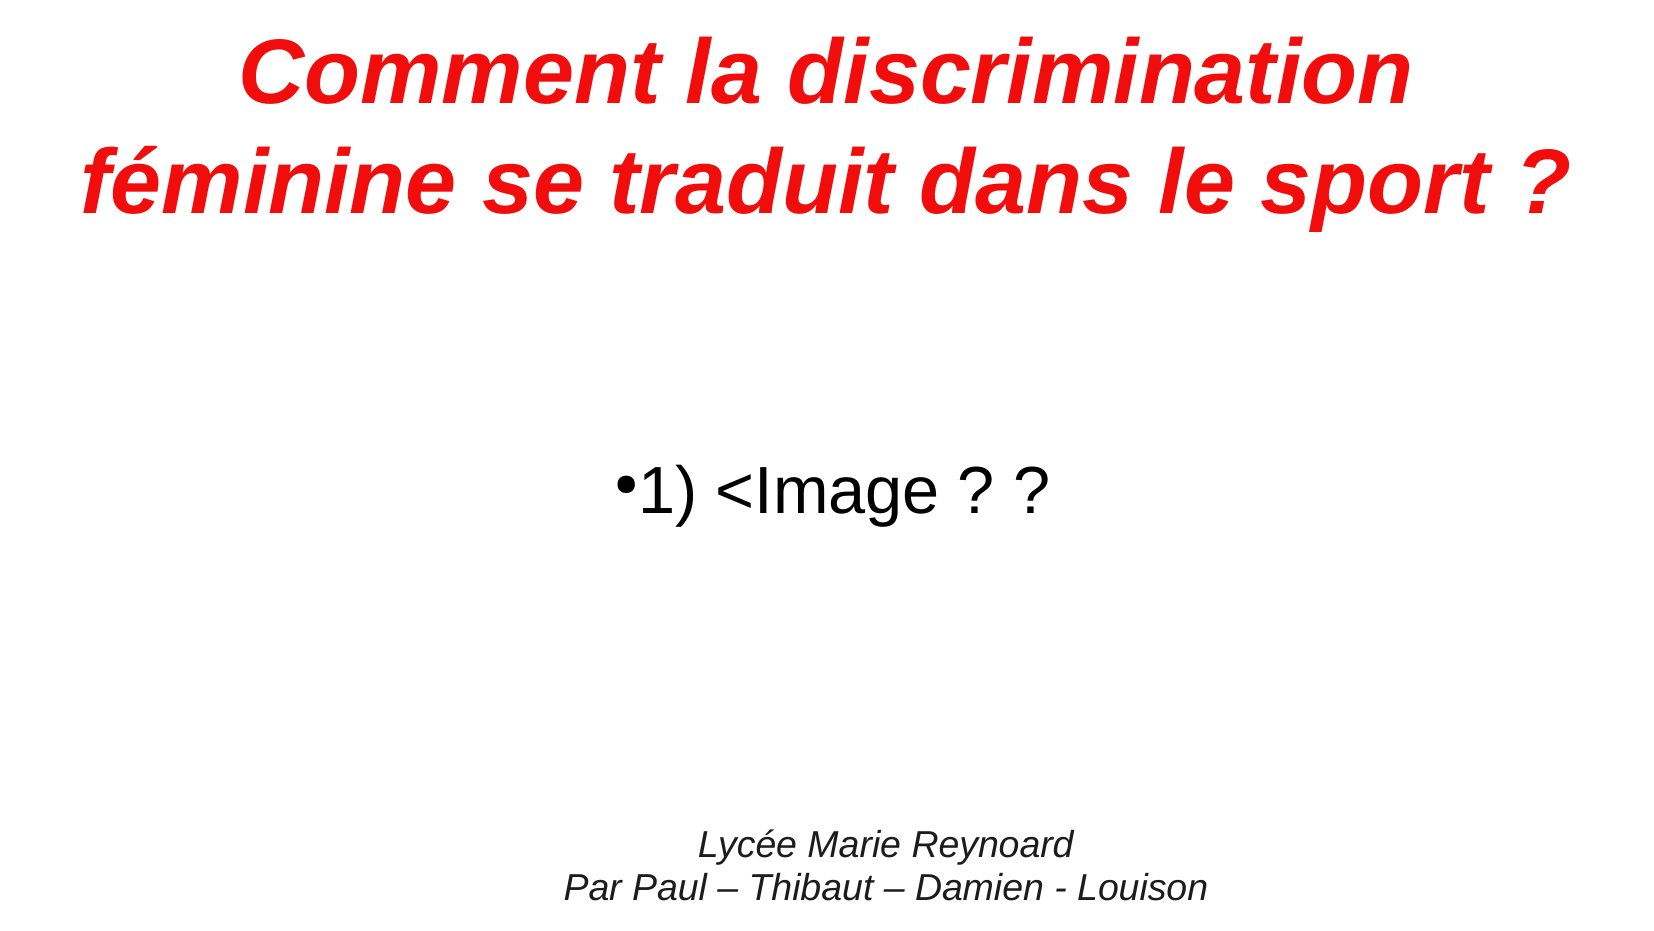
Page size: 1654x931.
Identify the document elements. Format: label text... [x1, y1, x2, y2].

title Comment la discrimination féminine se traduit dans le sport ? [59, 12, 1595, 218]
text_box 1) <Image ? ? [88, 217, 1577, 757]
text_box Lycée Marie Reynoard Par Paul – Thibaut – Damien - Louison [501, 816, 1270, 916]
